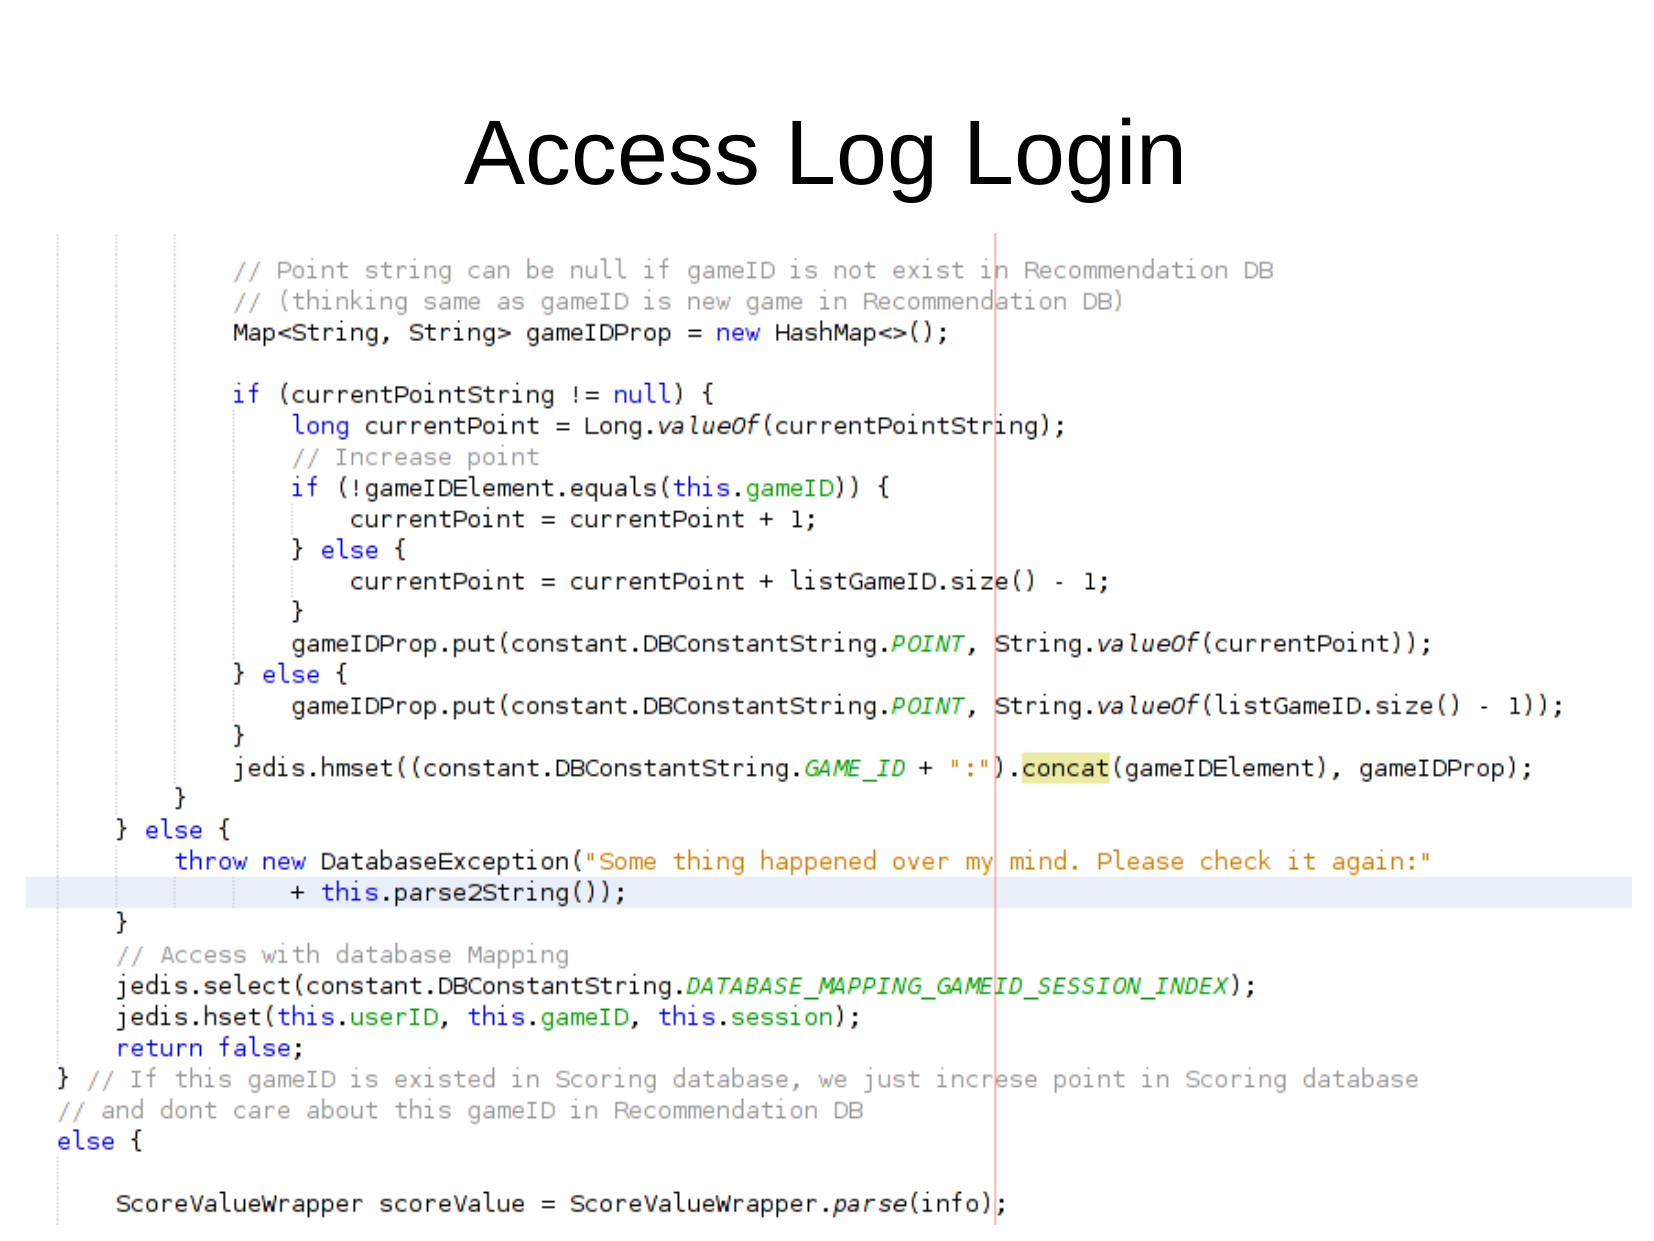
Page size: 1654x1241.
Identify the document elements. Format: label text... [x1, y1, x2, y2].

title Access Log Login [82, 49, 1571, 233]
picture [26, 233, 1632, 1226]
